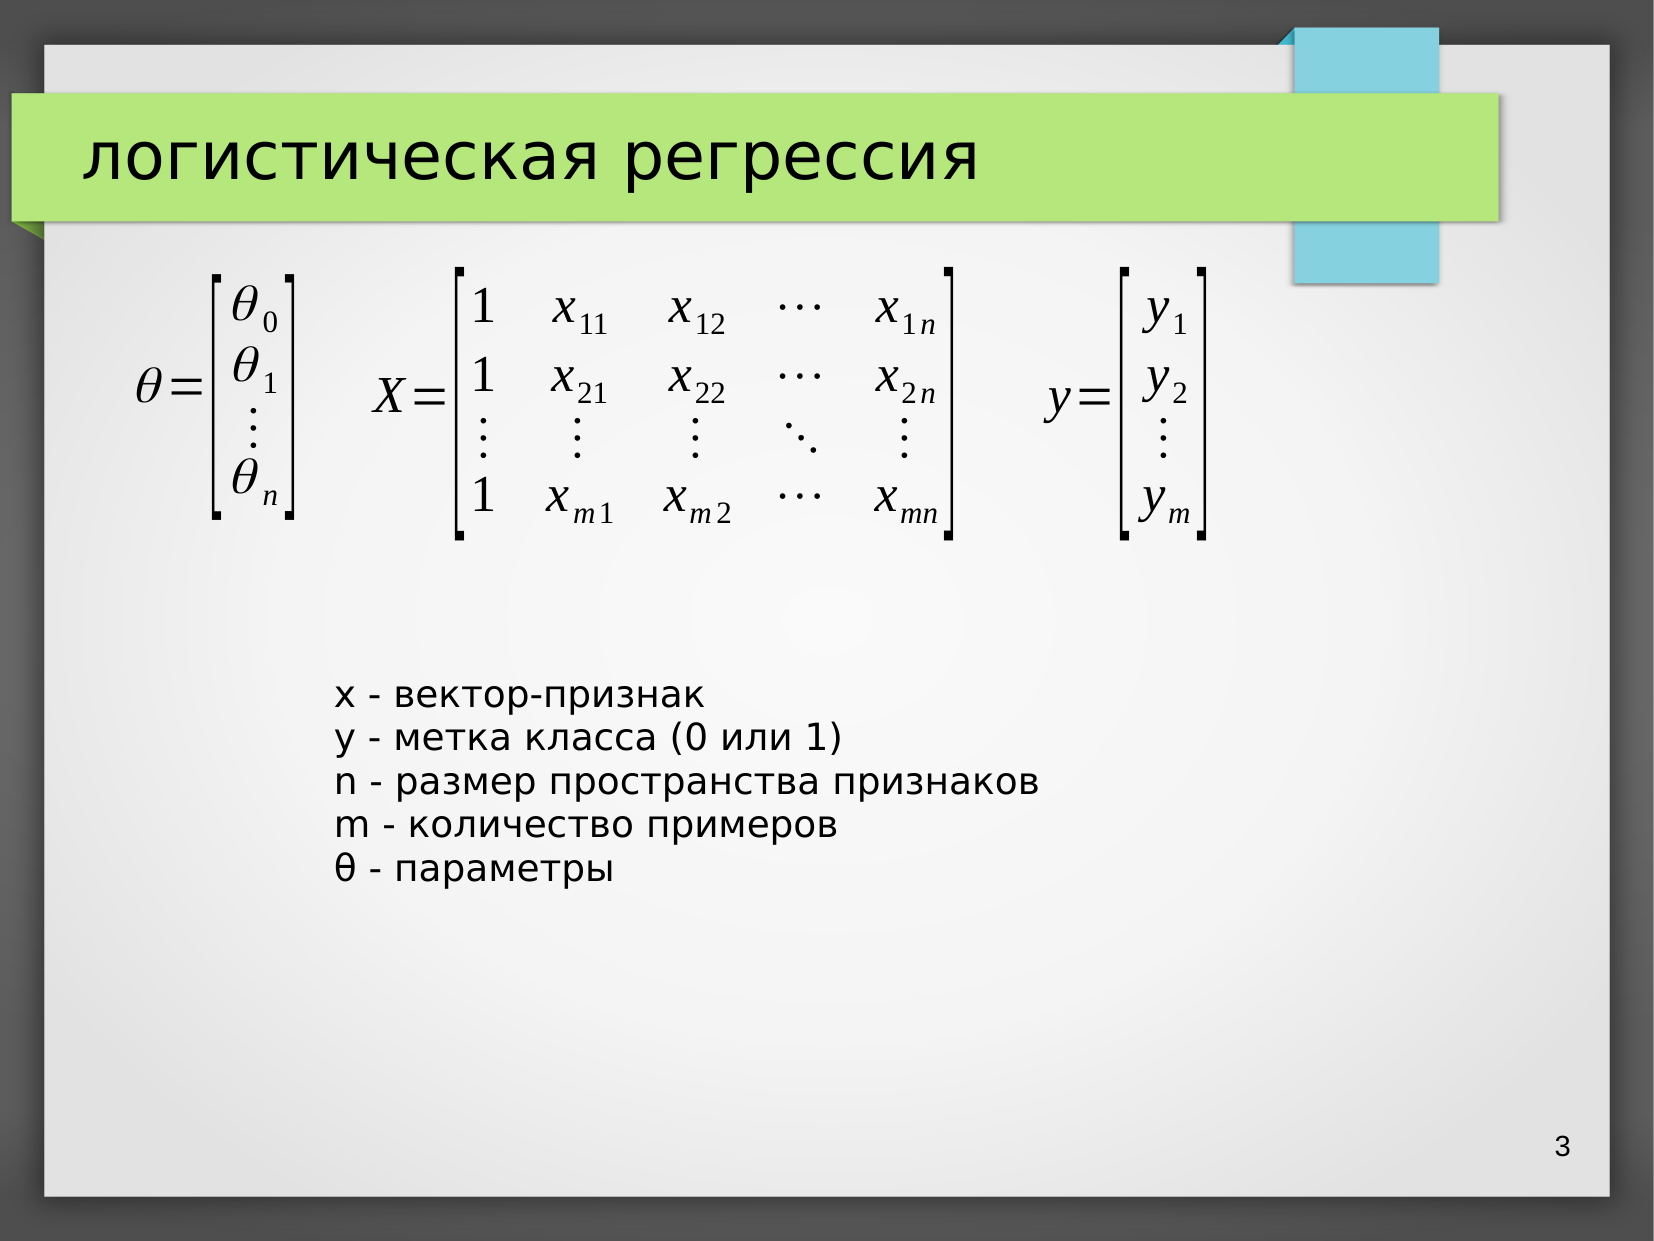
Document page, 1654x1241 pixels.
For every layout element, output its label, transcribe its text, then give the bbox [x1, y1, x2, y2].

text_box x - вектор-признак y - метка класса (0 или 1) n - размер пространства признаков m - количество примеров θ - параметры [318, 665, 1111, 898]
chart [124, 271, 305, 523]
chart [1034, 262, 1217, 544]
title логистическая регрессия [81, 108, 1464, 205]
picture [0, 0, 1654, 1241]
chart [362, 262, 964, 544]
